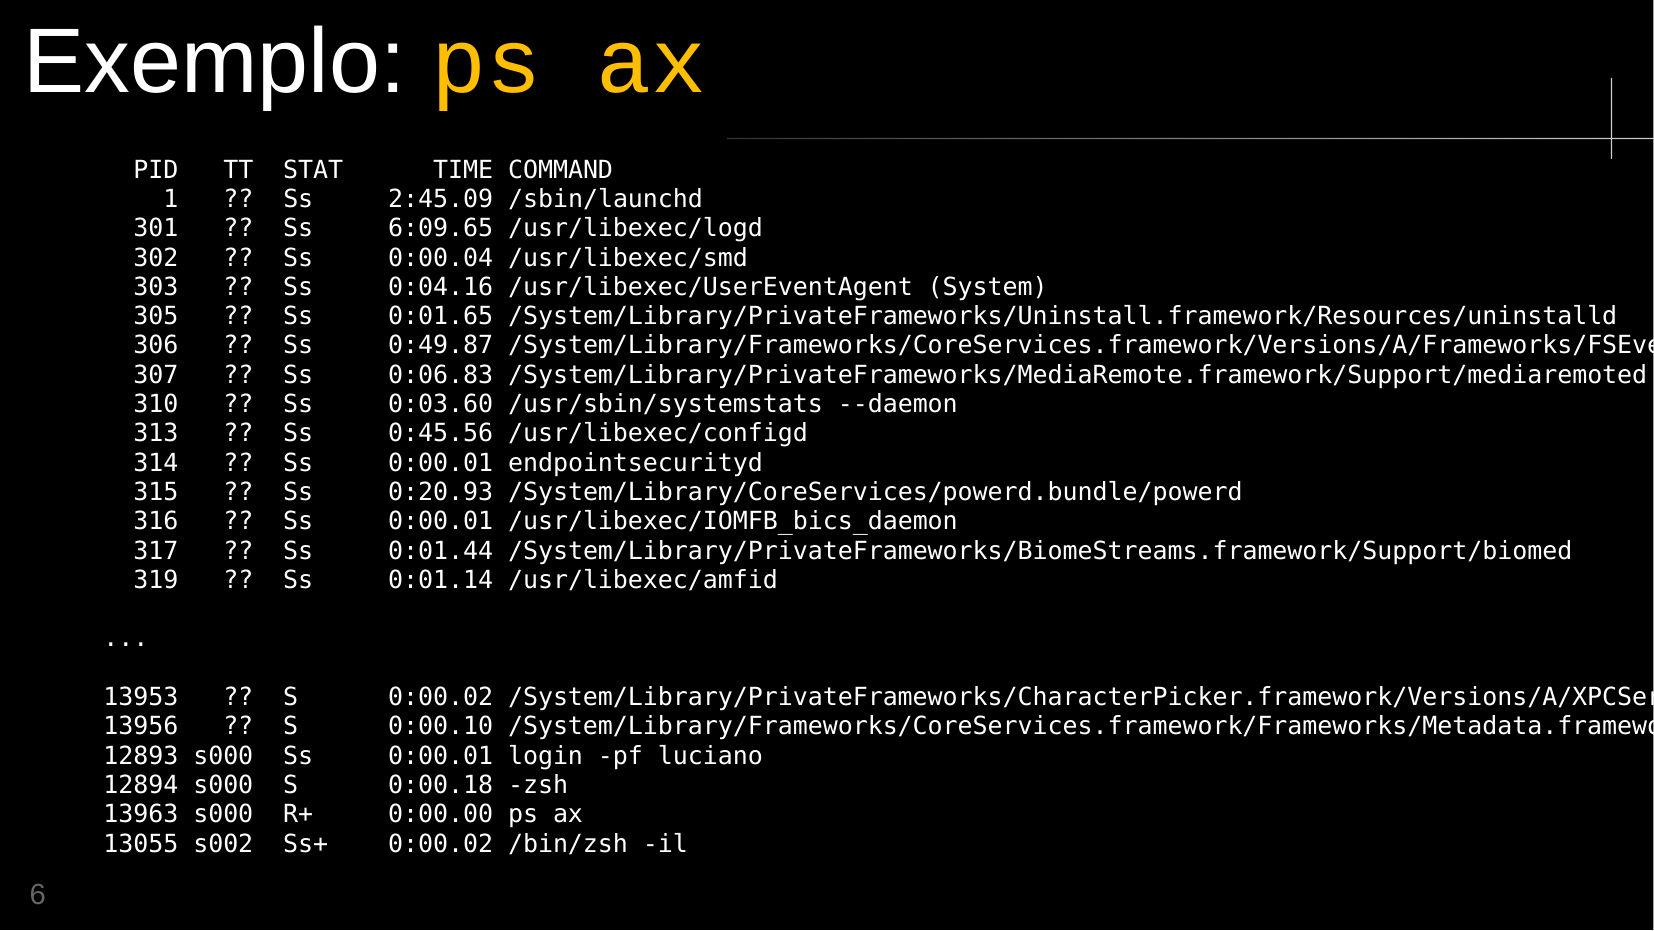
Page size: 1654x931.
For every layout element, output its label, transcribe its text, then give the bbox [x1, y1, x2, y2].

title Exemplo: ps ax [23, 9, 1589, 121]
text_box PID TT STAT TIME COMMAND 1 ?? Ss 2:45.09 /sbin/launchd 301 ?? Ss 6:09.65 /usr/libexec/logd 302 ?? Ss 0:00.04 /usr/libexec/smd 303 ?? Ss 0:04.16 /usr/libexec/UserEventAgent (System) 305 ?? Ss 0:01.65 /System/Library/PrivateFrameworks/Uninstall.framework/Resources/uninstalld 306 ?? Ss 0:49.87 /System/Library/Frameworks/CoreServices.framework/Versions/A/Frameworks/FSEvents.framework/Versions/A/Support/fseventsd 307 ?? Ss 0:06.83 /System/Library/PrivateFrameworks/MediaRemote.framework/Support/mediaremoted 310 ?? Ss 0:03.60 /usr/sbin/systemstats --daemon 313 ?? Ss 0:45.56 /usr/libexec/configd 314 ?? Ss 0:00.01 endpointsecurityd 315 ?? Ss 0:20.93 /System/Library/CoreServices/powerd.bundle/powerd 316 ?? Ss 0:00.01 /usr/libexec/IOMFB_bics_daemon 317 ?? Ss 0:01.44 /System/Library/PrivateFrameworks/BiomeStreams.framework/Support/biomed 319 ?? Ss 0:01.14 /usr/libexec/amfid ... 13953 ?? S 0:00.02 /System/Library/PrivateFrameworks/CharacterPicker.framework/Versions/A/XPCServices/com.apple.CharacterPicker.FileService.xpc/Contents/MacOS/com.apple.CharacterPicker.FileService 13956 ?? S 0:00.10 /System/Library/Frameworks/CoreServices.framework/Frameworks/Metadata.framework/Versions/A/Support/mdworker_shared -s mdworker -c MDSImporterWorker -m com.apple.mdworker.shared 12893 s000 Ss 0:00.01 login -pf luciano 12894 s000 S 0:00.18 -zsh 13963 s000 R+ 0:00.00 ps ax 13055 s002 Ss+ 0:00.02 /bin/zsh -il [88, 147, 1654, 895]
